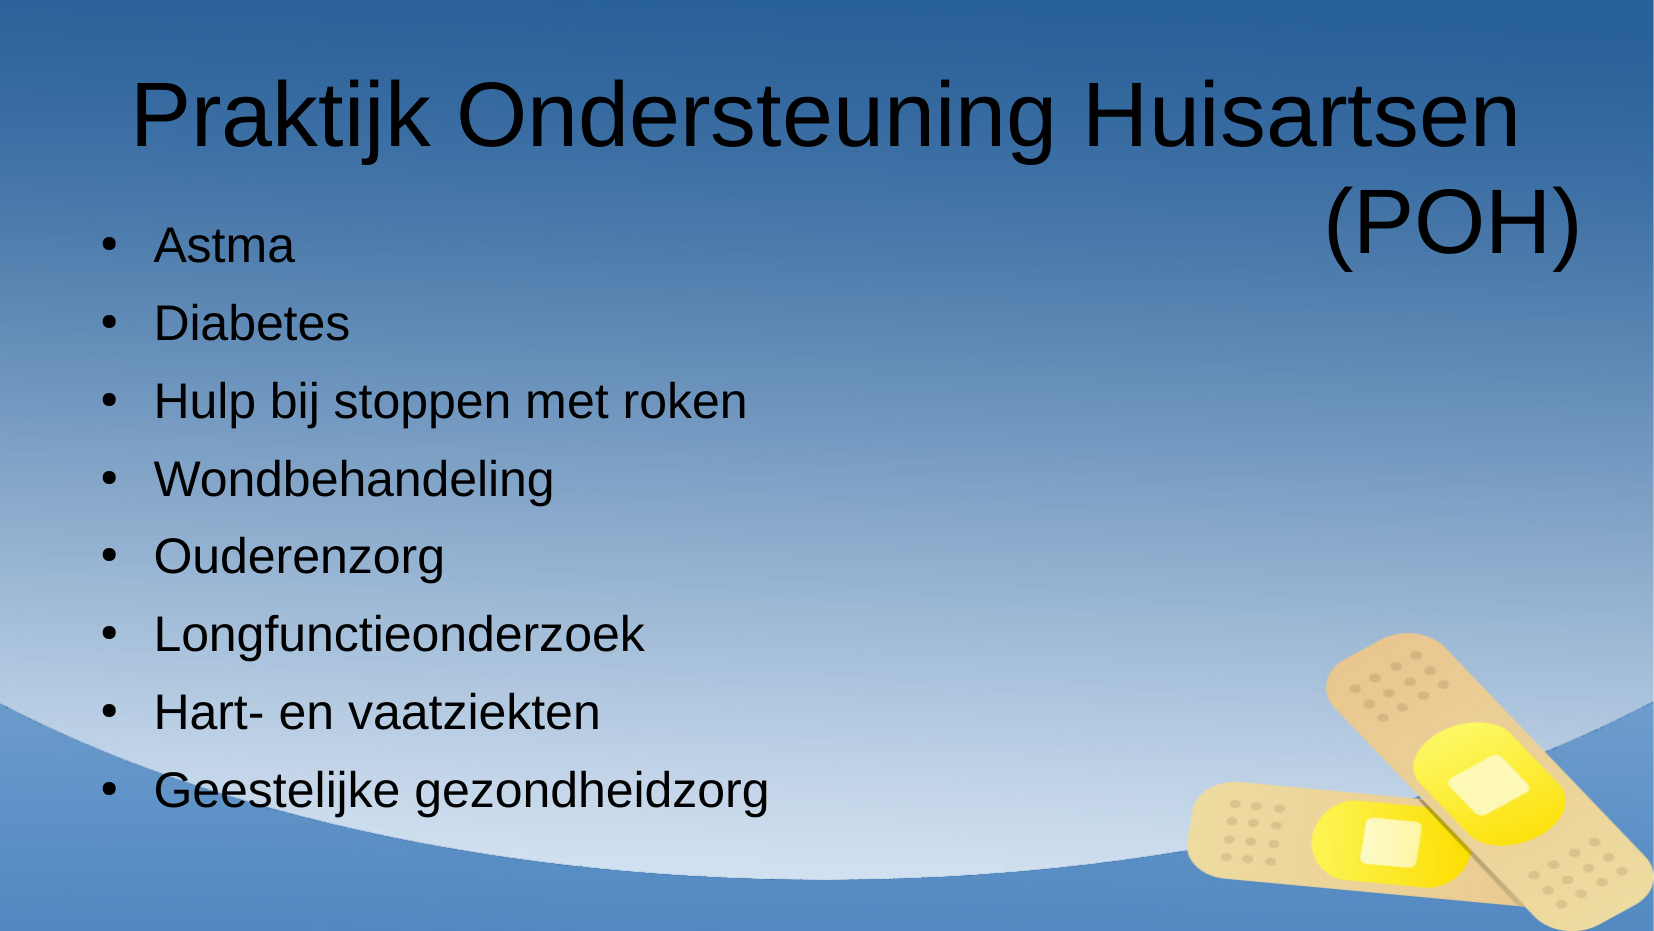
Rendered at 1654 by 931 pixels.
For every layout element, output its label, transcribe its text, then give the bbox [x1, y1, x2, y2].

title (POH) [1170, 144, 1654, 301]
picture [0, 0, 1654, 931]
list Astma Diabetes Hulp bij stoppen met roken Wondbehandeling Ouderenzorg Longfunctieonderzoek Hart- en vaatziekten Geestelijke gezondheidzorg [82, 217, 1571, 833]
title Praktijk Ondersteuning Huisartsen [82, 36, 1571, 193]
